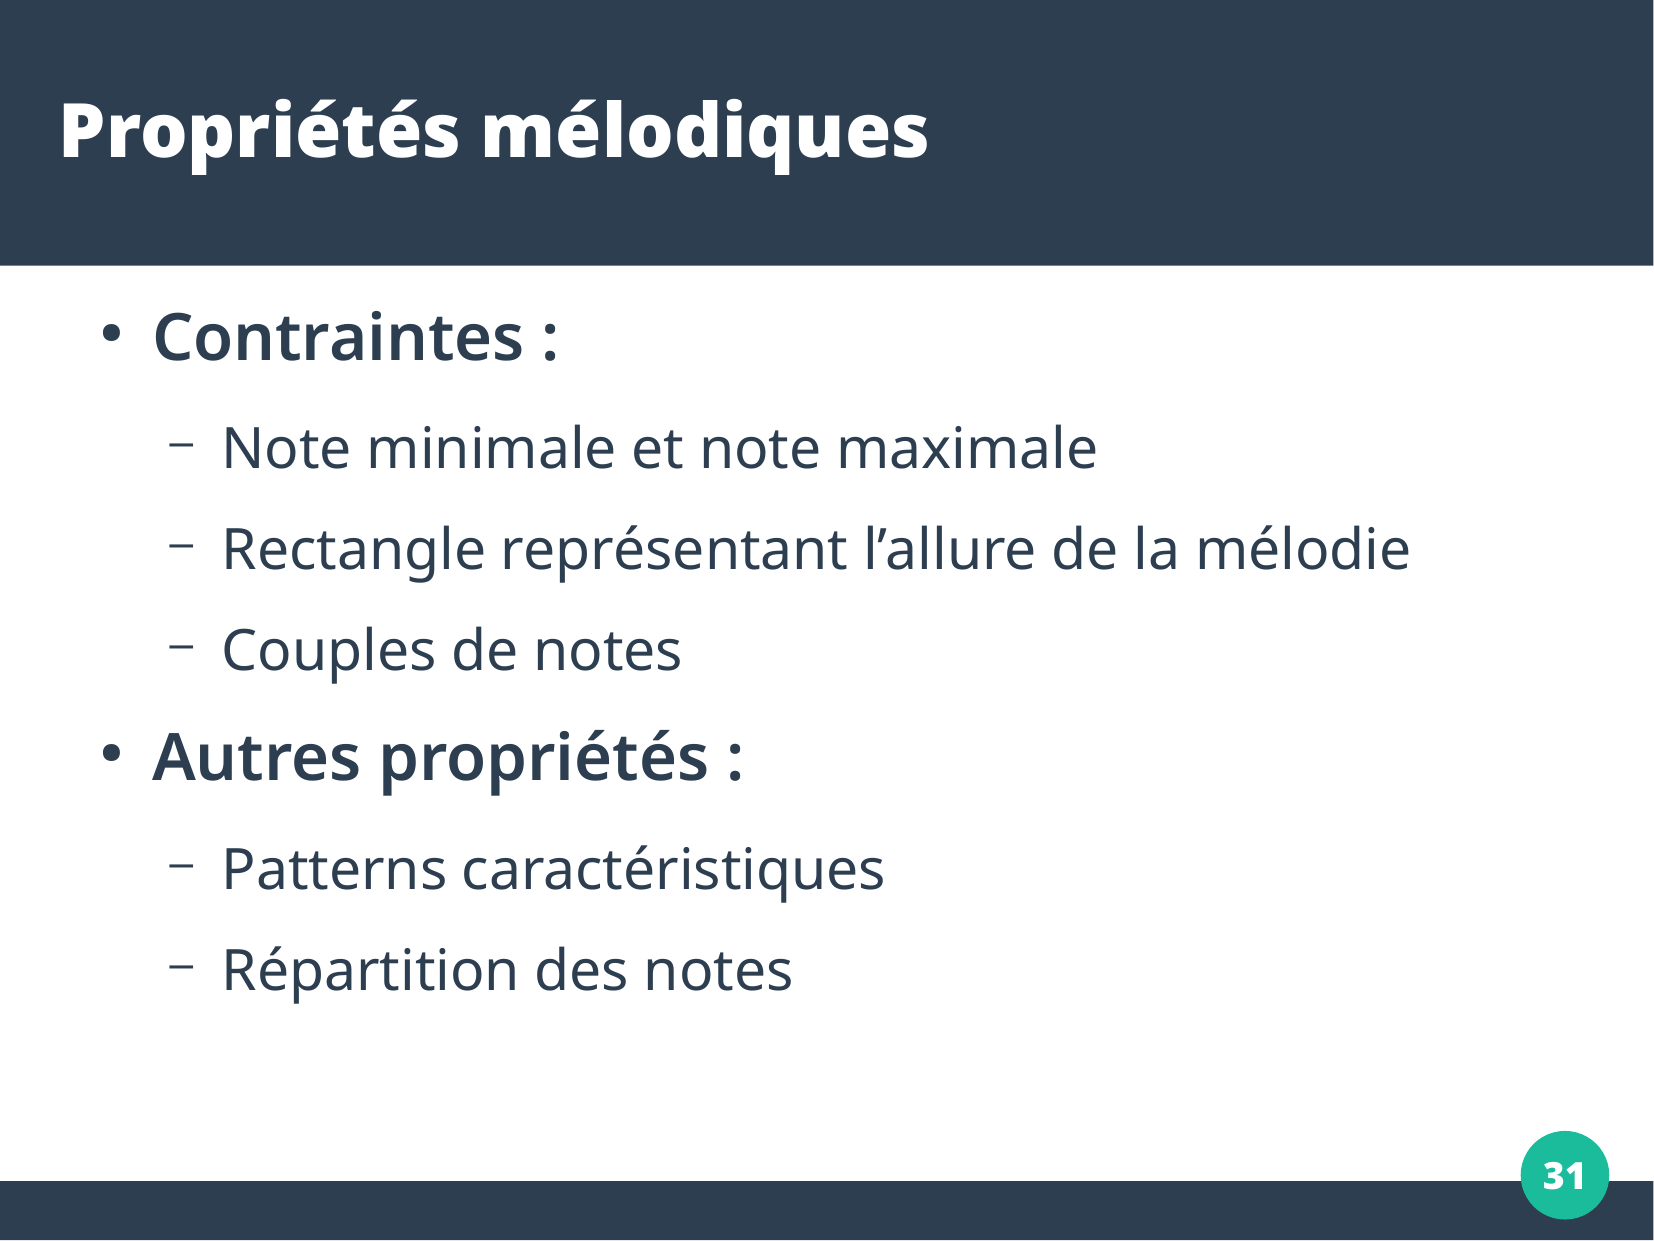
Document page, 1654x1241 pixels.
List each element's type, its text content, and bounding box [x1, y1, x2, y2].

list Contraintes : Note minimale et note maximale Rectangle représentant l’allure de la mélodie Couples de notes Autres propriétés : Patterns caractéristiques Répartition des notes [82, 290, 1571, 1010]
title Propriétés mélodiques [59, 49, 1595, 207]
